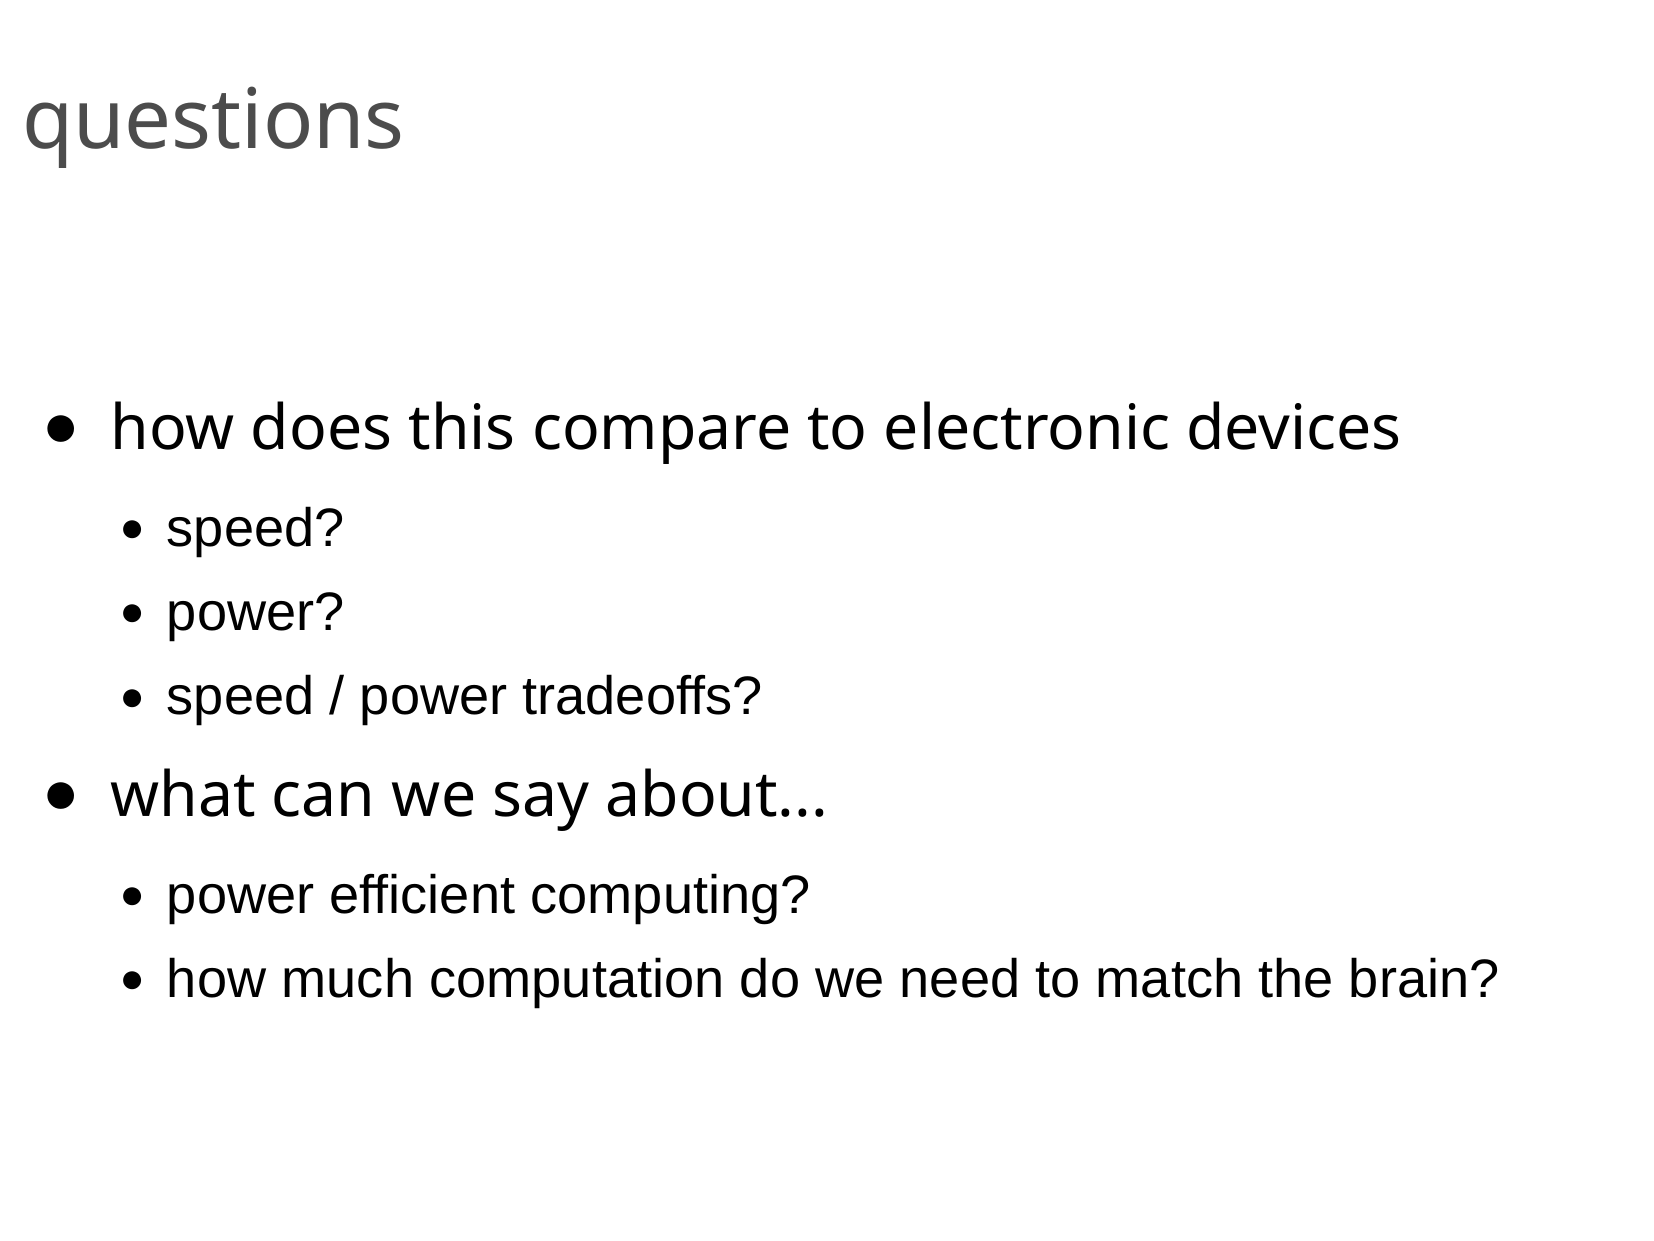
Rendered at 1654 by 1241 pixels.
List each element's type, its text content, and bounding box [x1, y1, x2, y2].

list how does this compare to electronic devices speed? power? speed / power tradeoffs? what can we say about... power efficient computing? how much computation do we need to match the brain? [25, 226, 1654, 1166]
title questions [22, 19, 1654, 213]
